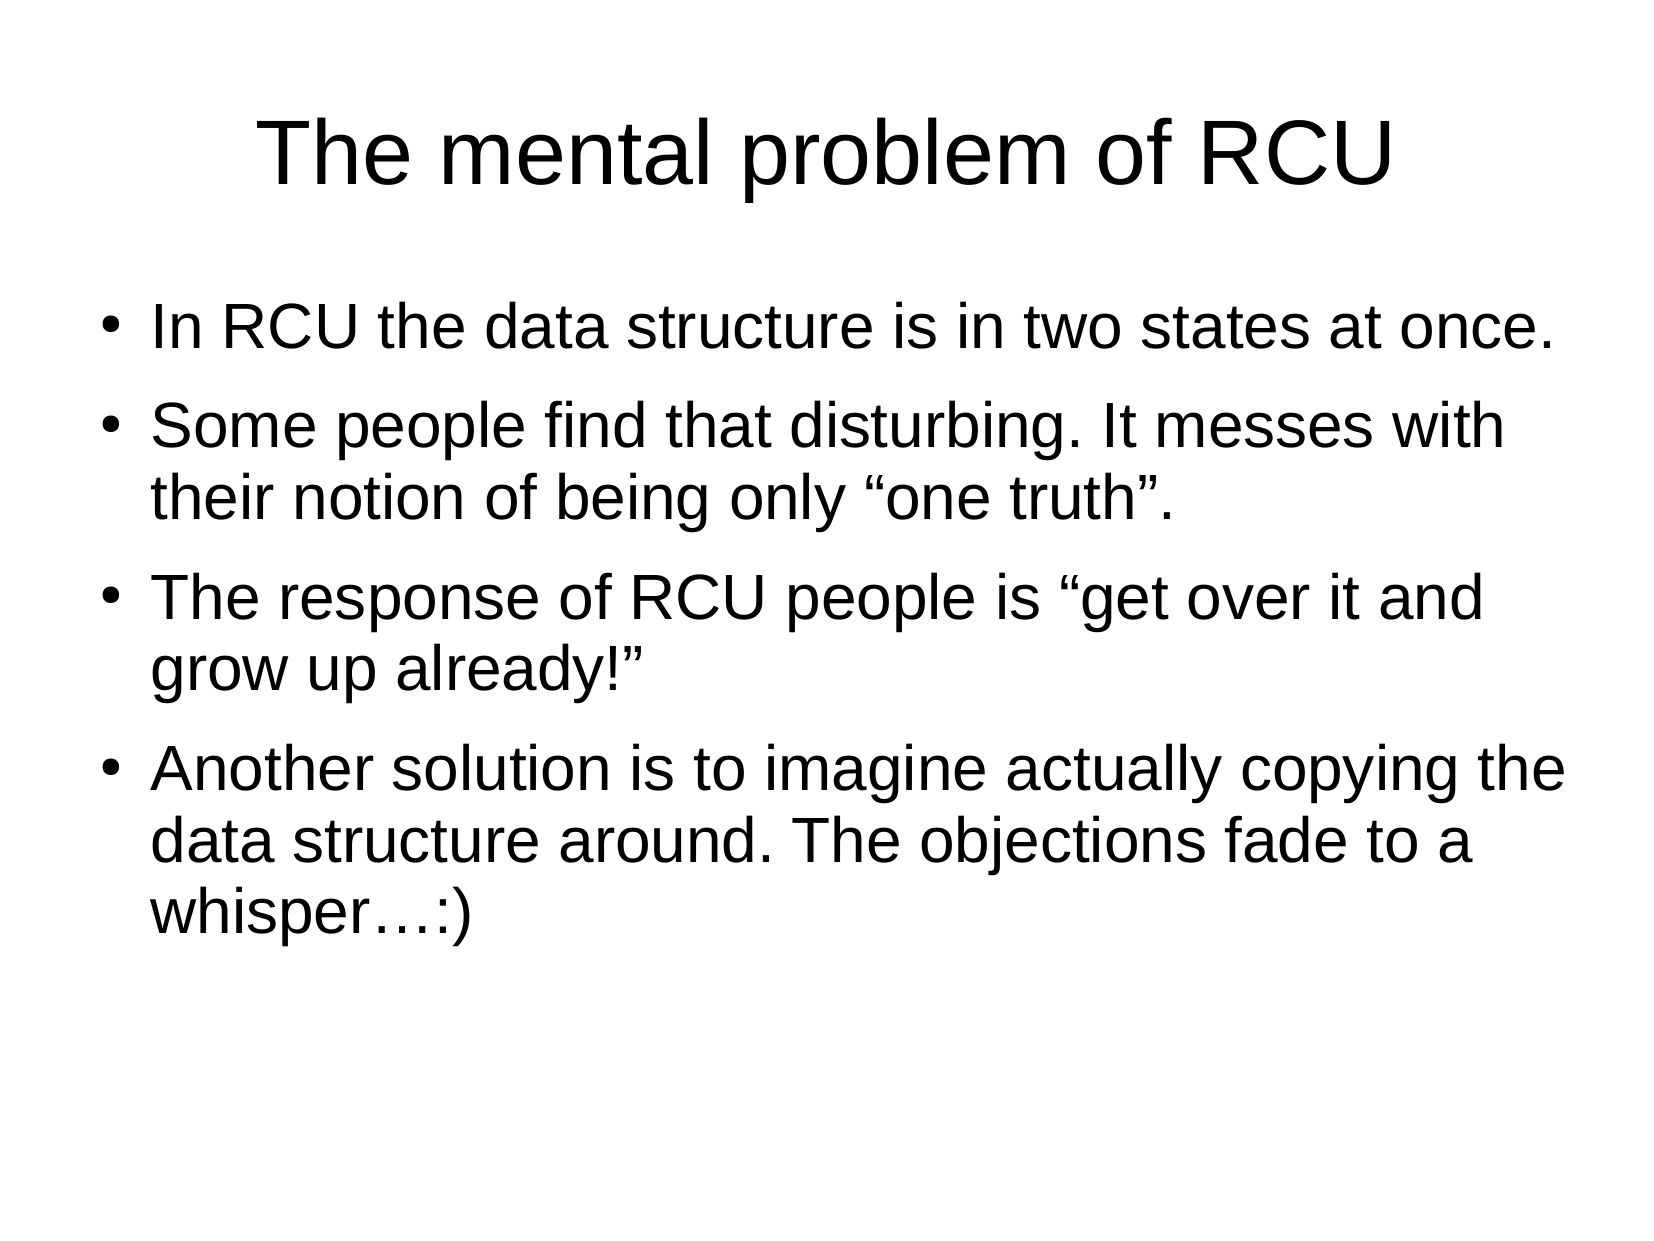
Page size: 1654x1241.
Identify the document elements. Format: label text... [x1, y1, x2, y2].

title The mental problem of RCU [82, 49, 1571, 257]
list In RCU the data structure is in two states at once. Some people find that disturbing. It messes with their notion of being only “one truth”. The response of RCU people is “get over it and grow up already!” Another solution is to imagine actually copying the data structure around. The objections fade to a whisper…:) [82, 290, 1571, 1010]
